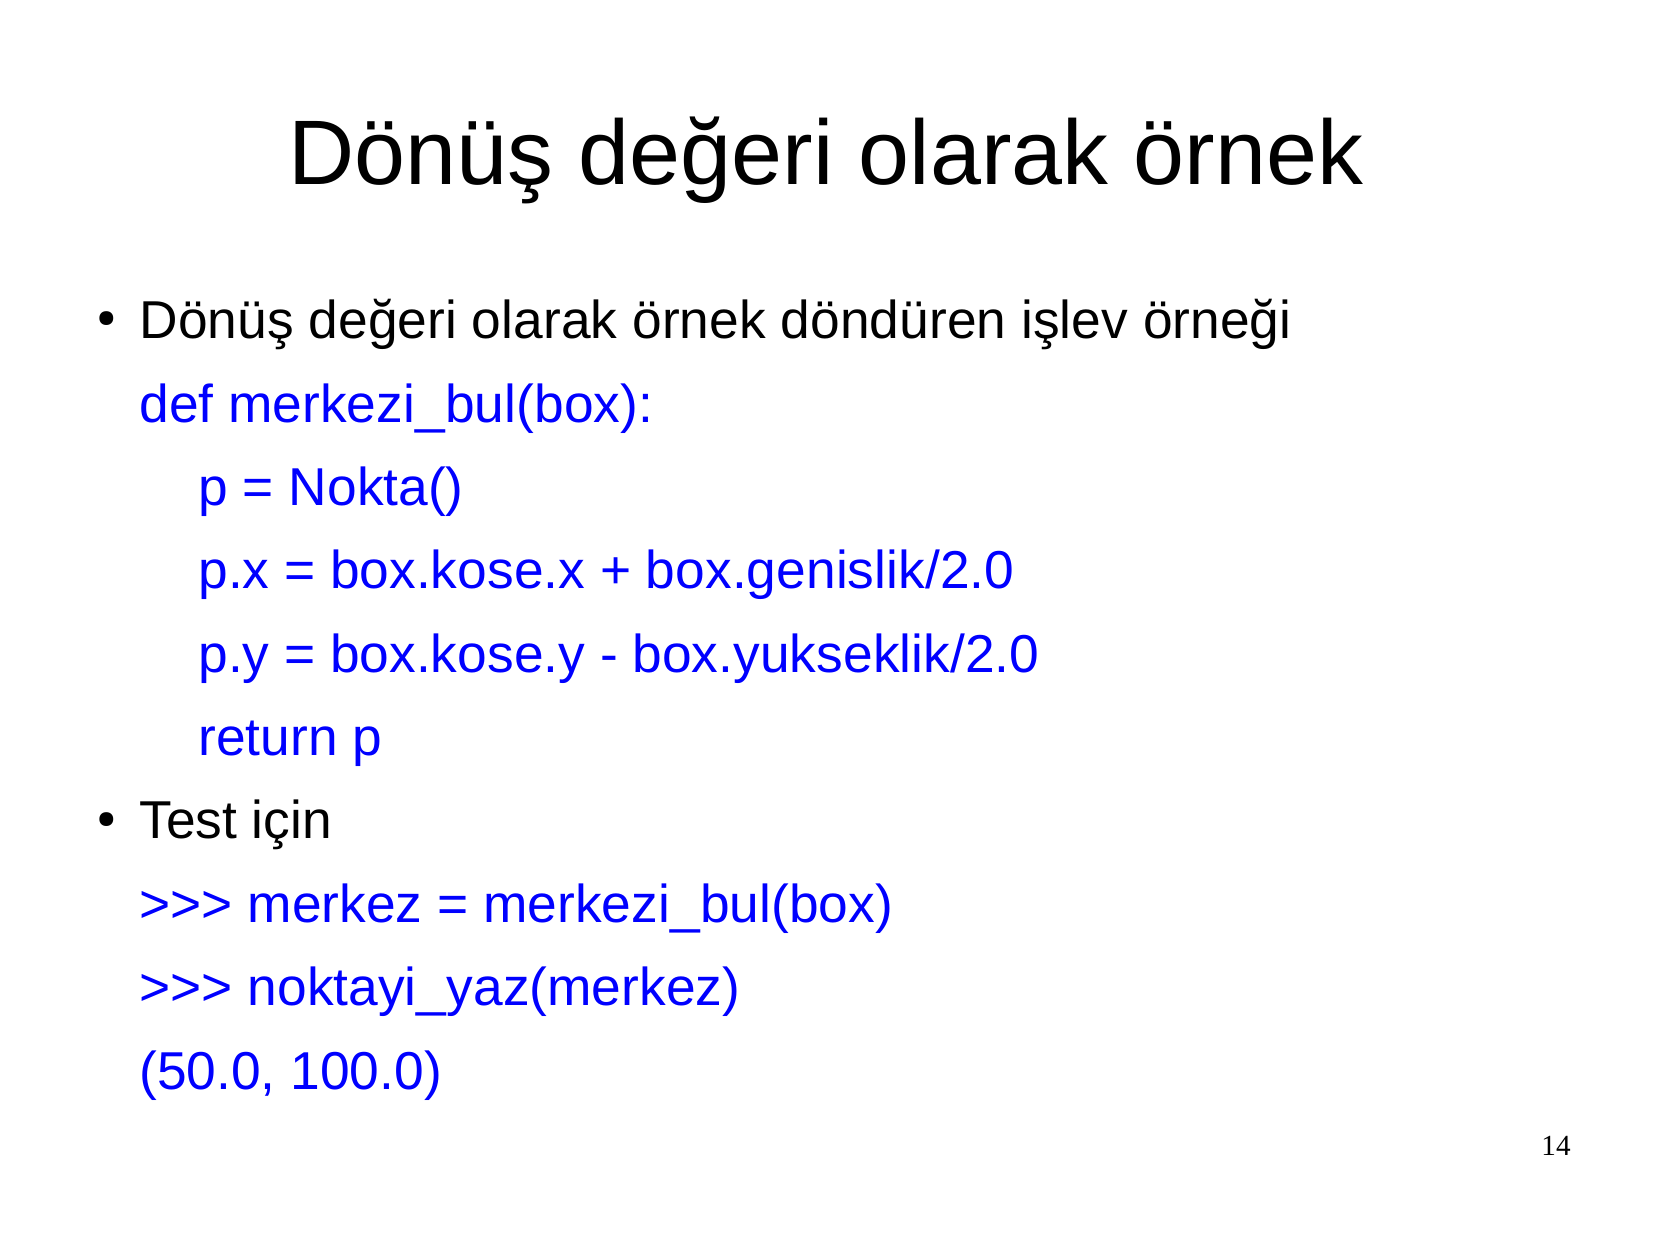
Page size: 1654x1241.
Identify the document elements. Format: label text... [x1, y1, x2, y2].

title Dönüş değeri olarak örnek [82, 56, 1571, 250]
list Dönüş değeri olarak örnek döndüren işlev örneği def merkezi_bul(box): p = Nokta() p.x = box.kose.x + box.genislik/2.0 p.y = box.kose.y - box.yukseklik/2.0 return p Test için >>> merkez = merkezi_bul(box) >>> noktayi_yaz(merkez) (50.0, 100.0) [82, 290, 1571, 1109]
